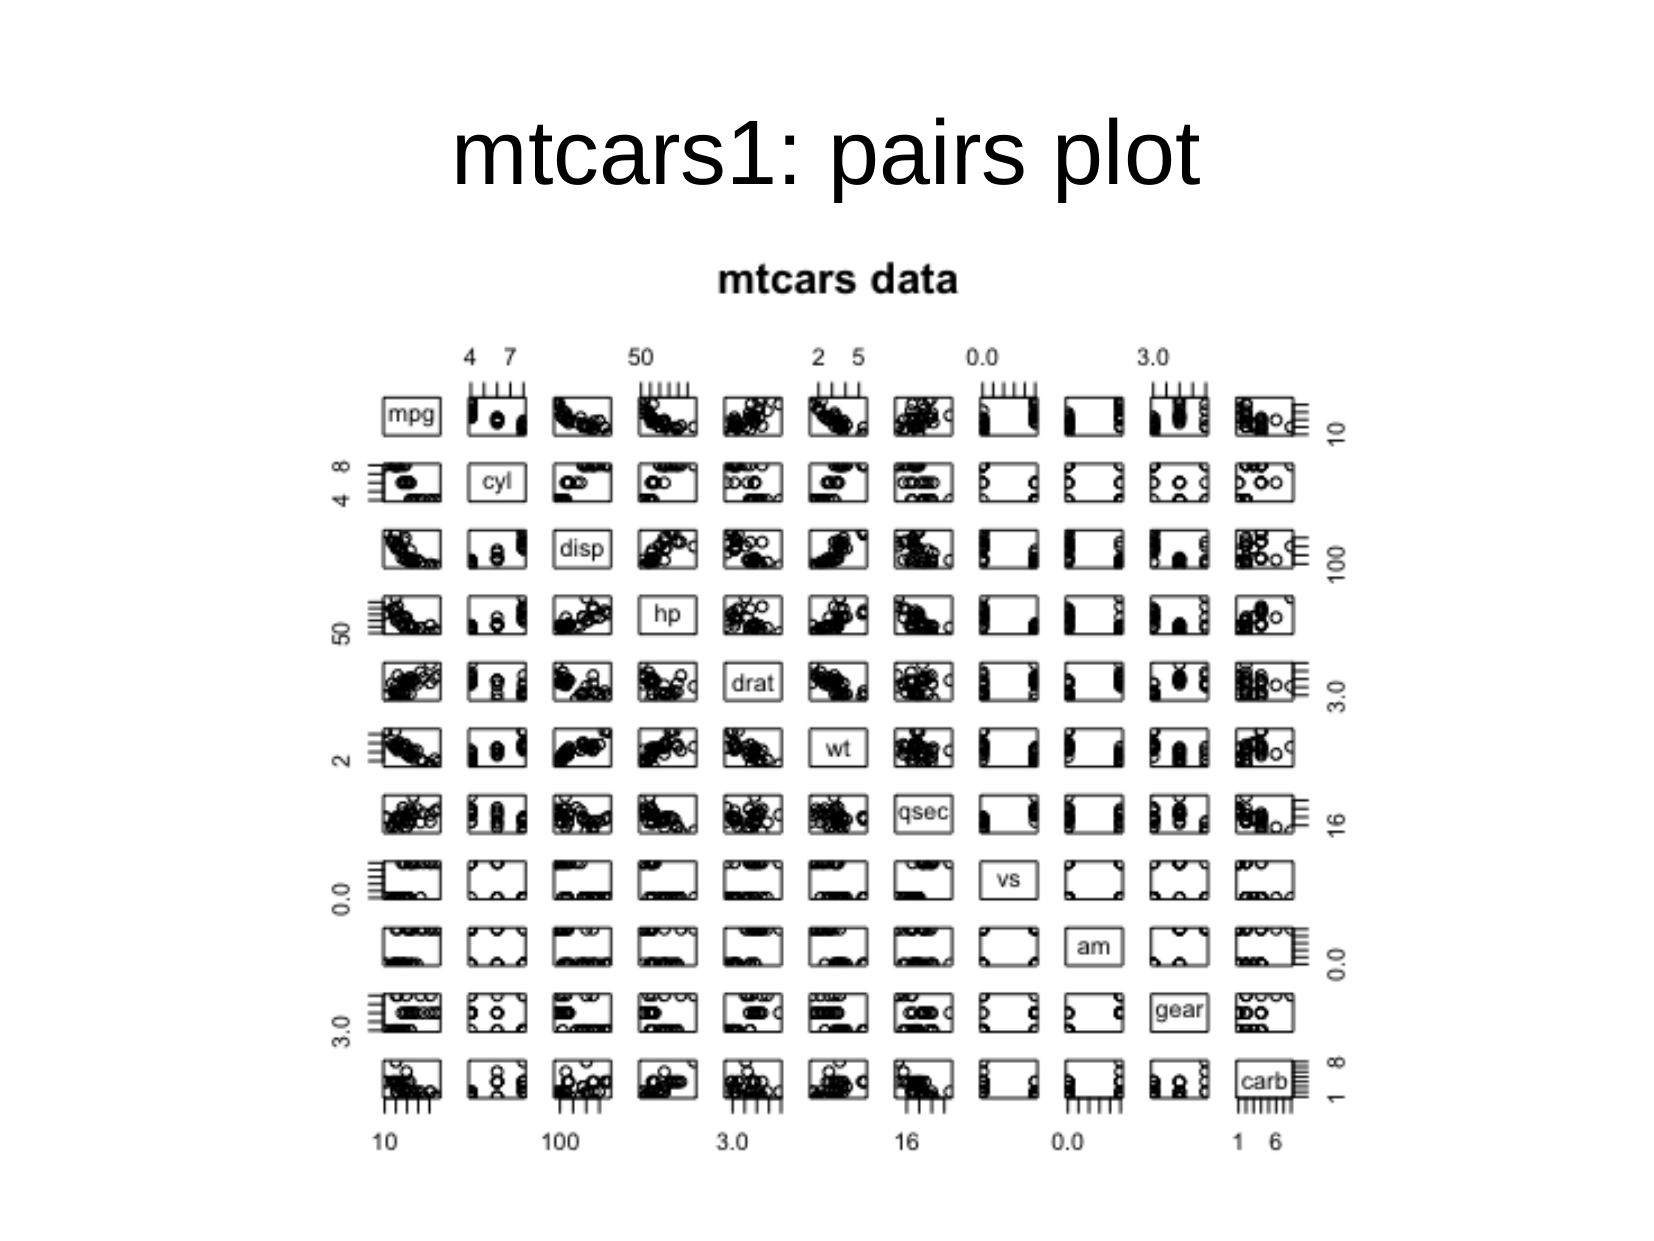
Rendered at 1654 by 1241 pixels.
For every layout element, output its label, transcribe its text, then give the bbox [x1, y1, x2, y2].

picture [256, 213, 1422, 1227]
title mtcars1: pairs plot [82, 49, 1571, 257]
